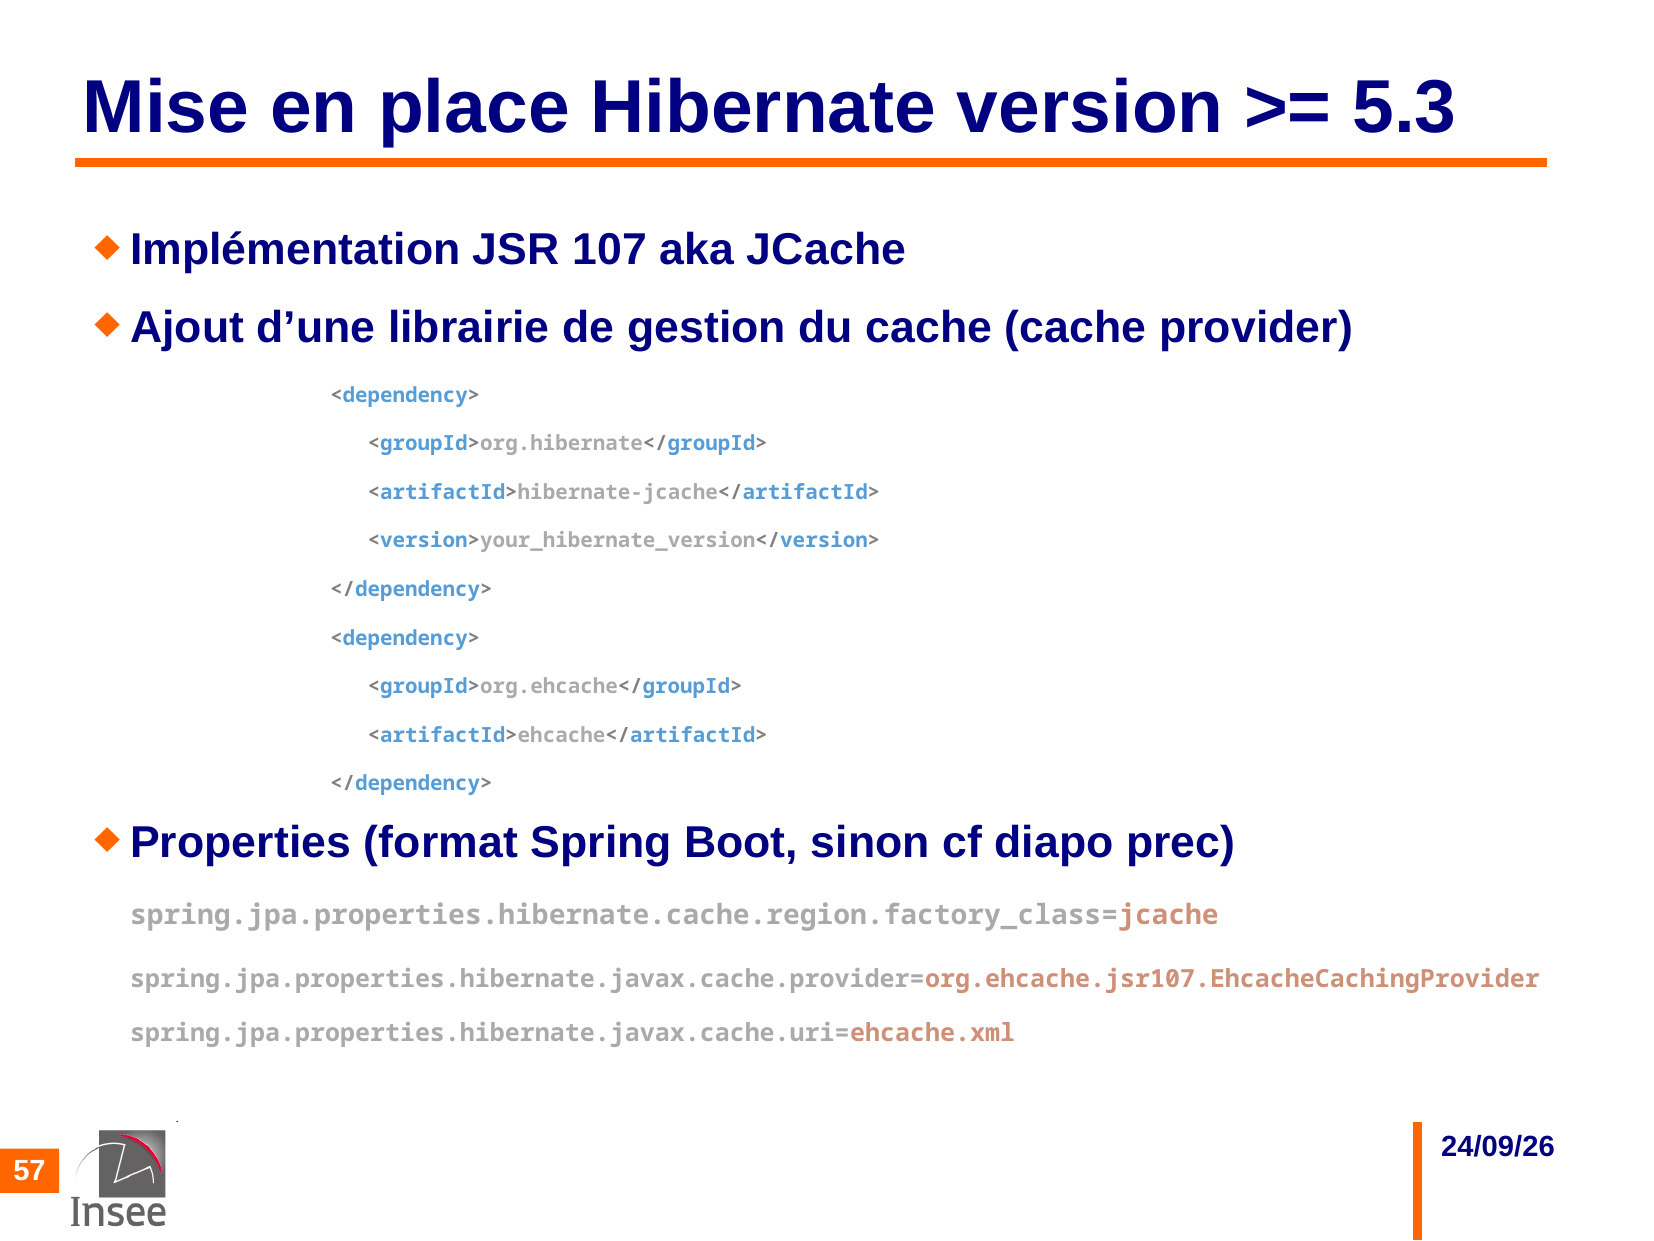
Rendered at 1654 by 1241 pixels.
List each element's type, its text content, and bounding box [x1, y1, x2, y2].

list Implémentation JSR 107 aka JCache Ajout d’une librairie de gestion du cache (cache provider) <dependency> <groupId>org.hibernate</groupId> <artifactId>hibernate-jcache</artifactId> <version>your_hibernate_version</version> </dependency> <dependency> <groupId>org.ehcache</groupId> <artifactId>ehcache</artifactId> </dependency> Properties (format Spring Boot, sinon cf diapo prec) spring.jpa.properties.hibernate.cache.region.factory_class=jcache spring.jpa.properties.hibernate.javax.cache.provider=org.ehcache.jsr107.EhcacheCachingProvider spring.jpa.properties.hibernate.javax.cache.uri=ehcache.xml [82, 224, 1571, 1063]
picture [62, 1121, 178, 1241]
title Mise en place Hibernate version >= 5.3 [82, 49, 1619, 163]
